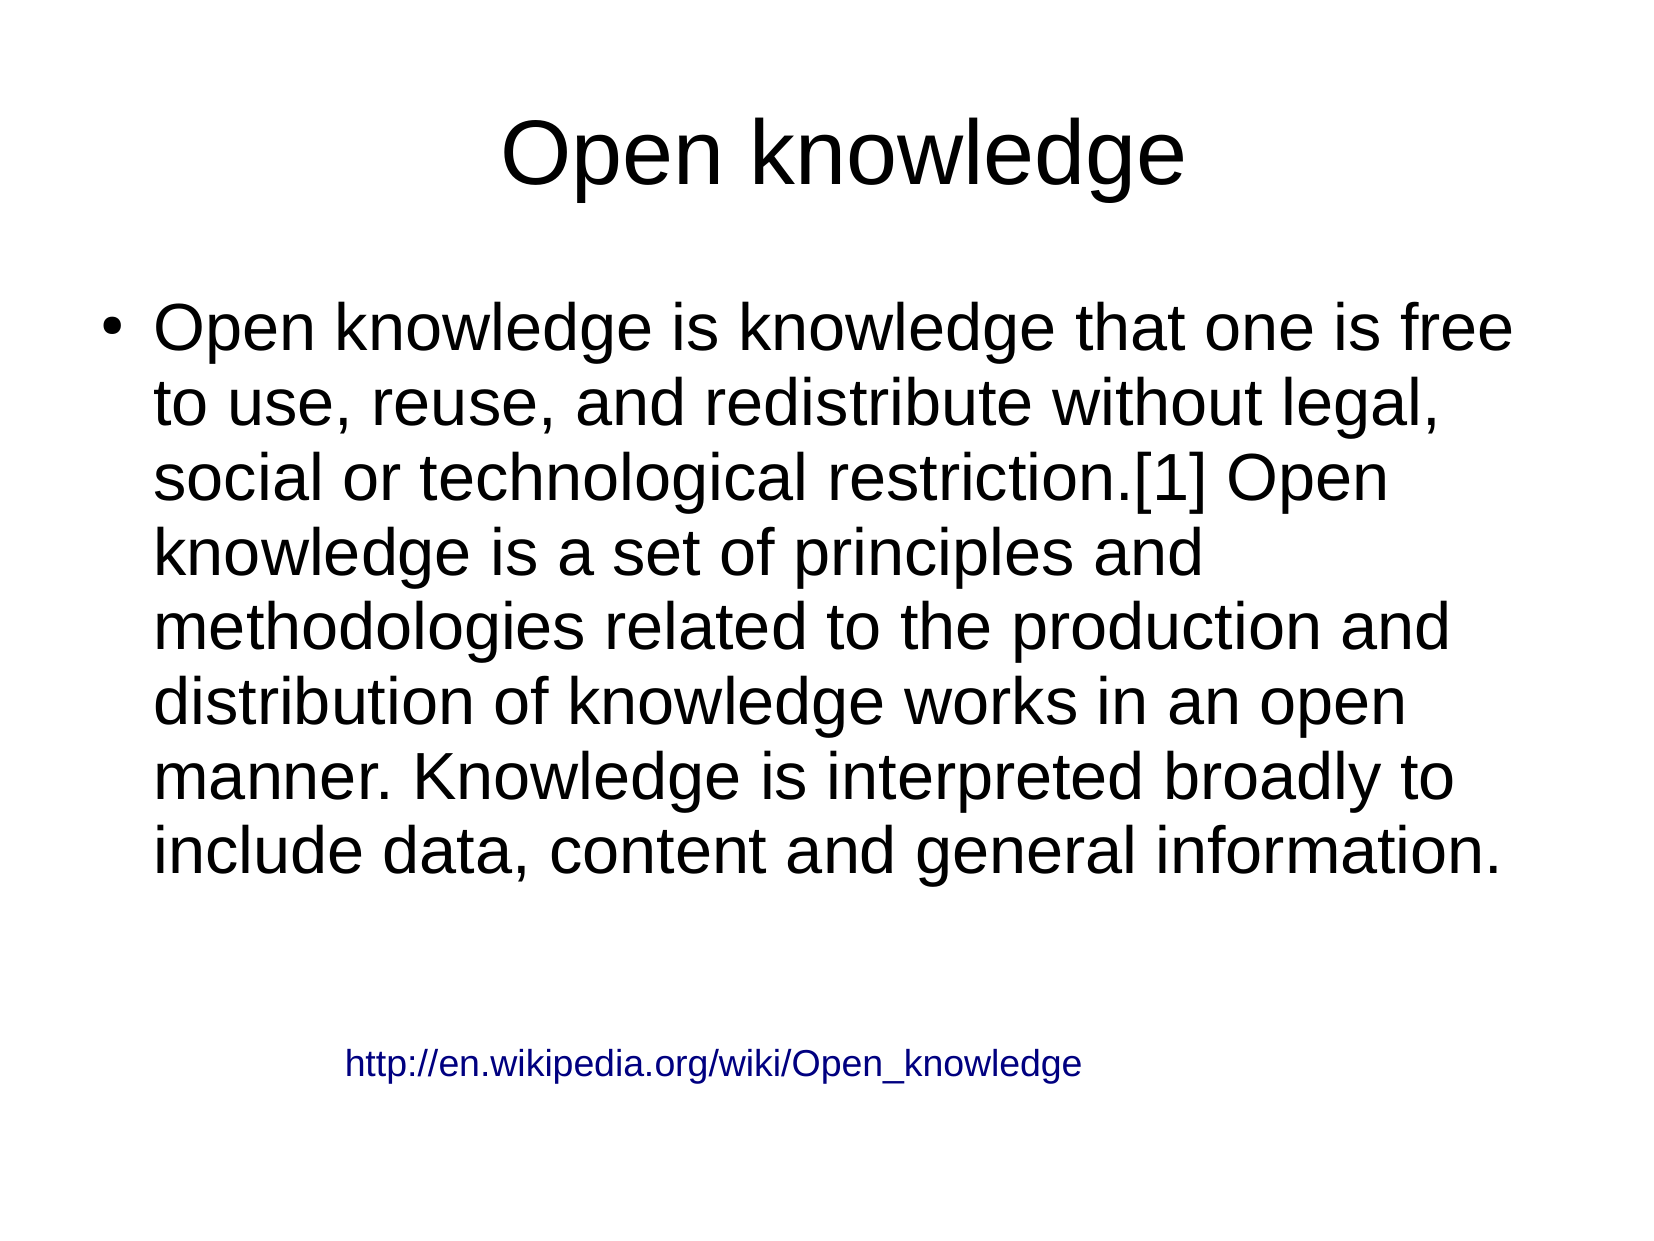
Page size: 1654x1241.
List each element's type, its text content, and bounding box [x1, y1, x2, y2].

title Open knowledge [82, 49, 1571, 257]
list Open knowledge is knowledge that one is free to use, reuse, and redistribute without legal, social or technological restriction.[1] Open knowledge is a set of principles and methodologies related to the production and distribution of knowledge works in an open manner. Knowledge is interpreted broadly to include data, content and general information. [82, 290, 1571, 1010]
text_box http://en.wikipedia.org/wiki/Open_knowledge [330, 1035, 1256, 1105]
